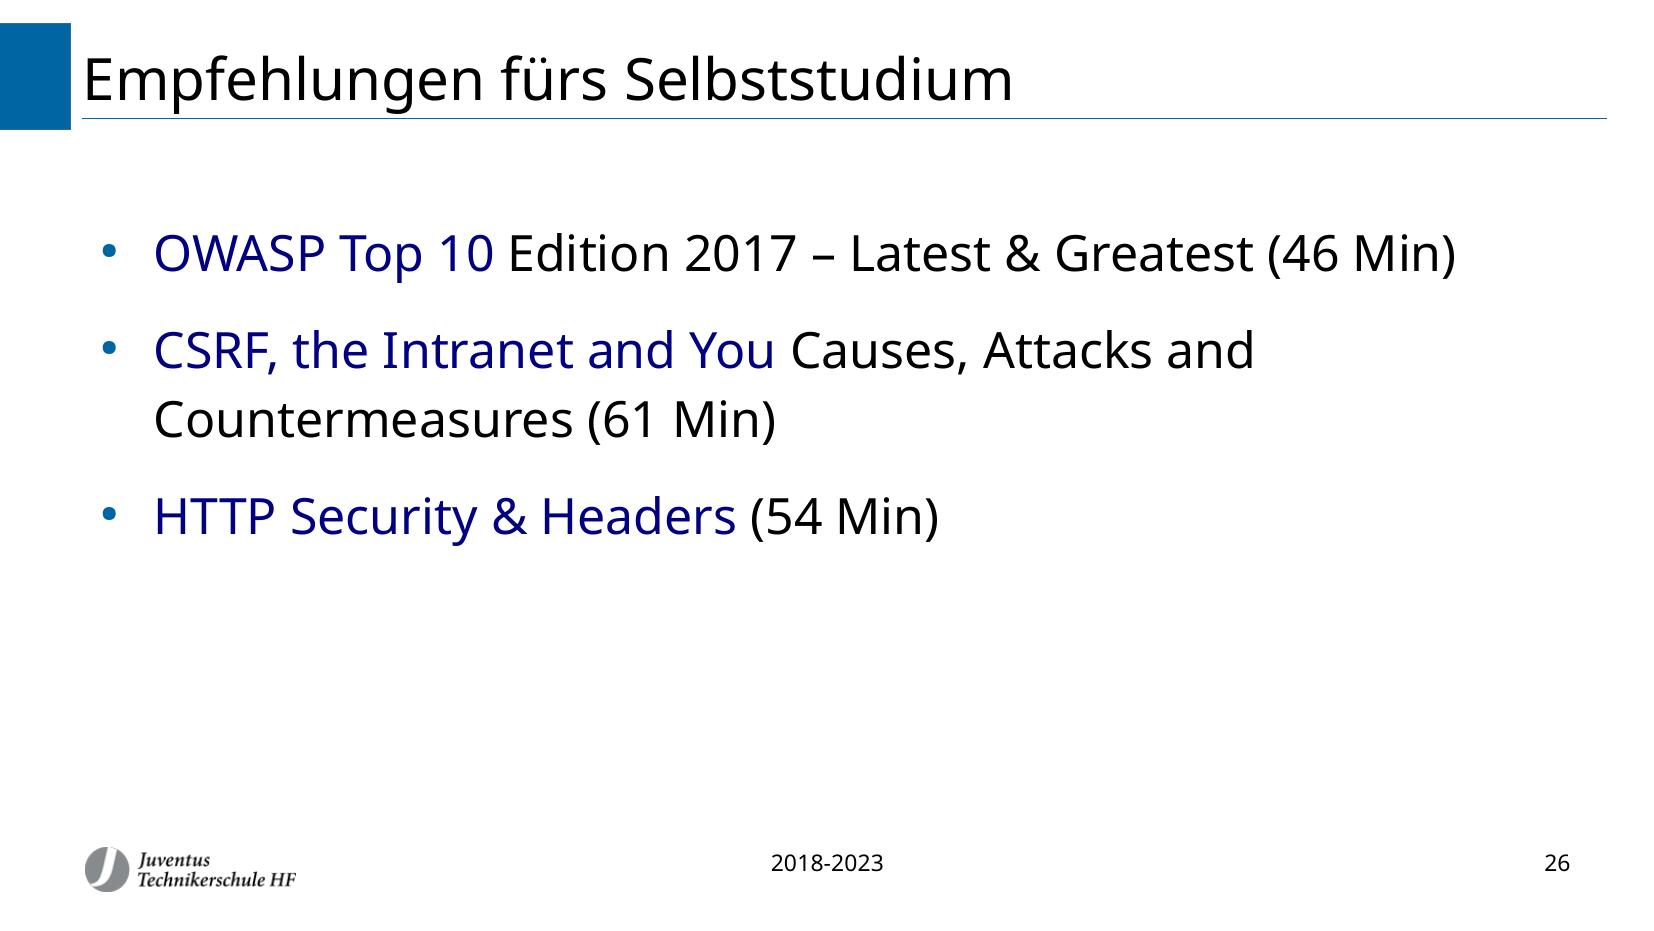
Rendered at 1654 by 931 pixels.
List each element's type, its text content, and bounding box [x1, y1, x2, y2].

picture [85, 847, 296, 892]
list OWASP Top 10 Edition 2017 – Latest & Greatest (46 Min) CSRF, the Intranet and You Causes, Attacks and Countermeasures (61 Min) HTTP Security & Headers (54 Min) [82, 217, 1571, 758]
title Empfehlungen fürs Selbststudium [82, 37, 1571, 119]
